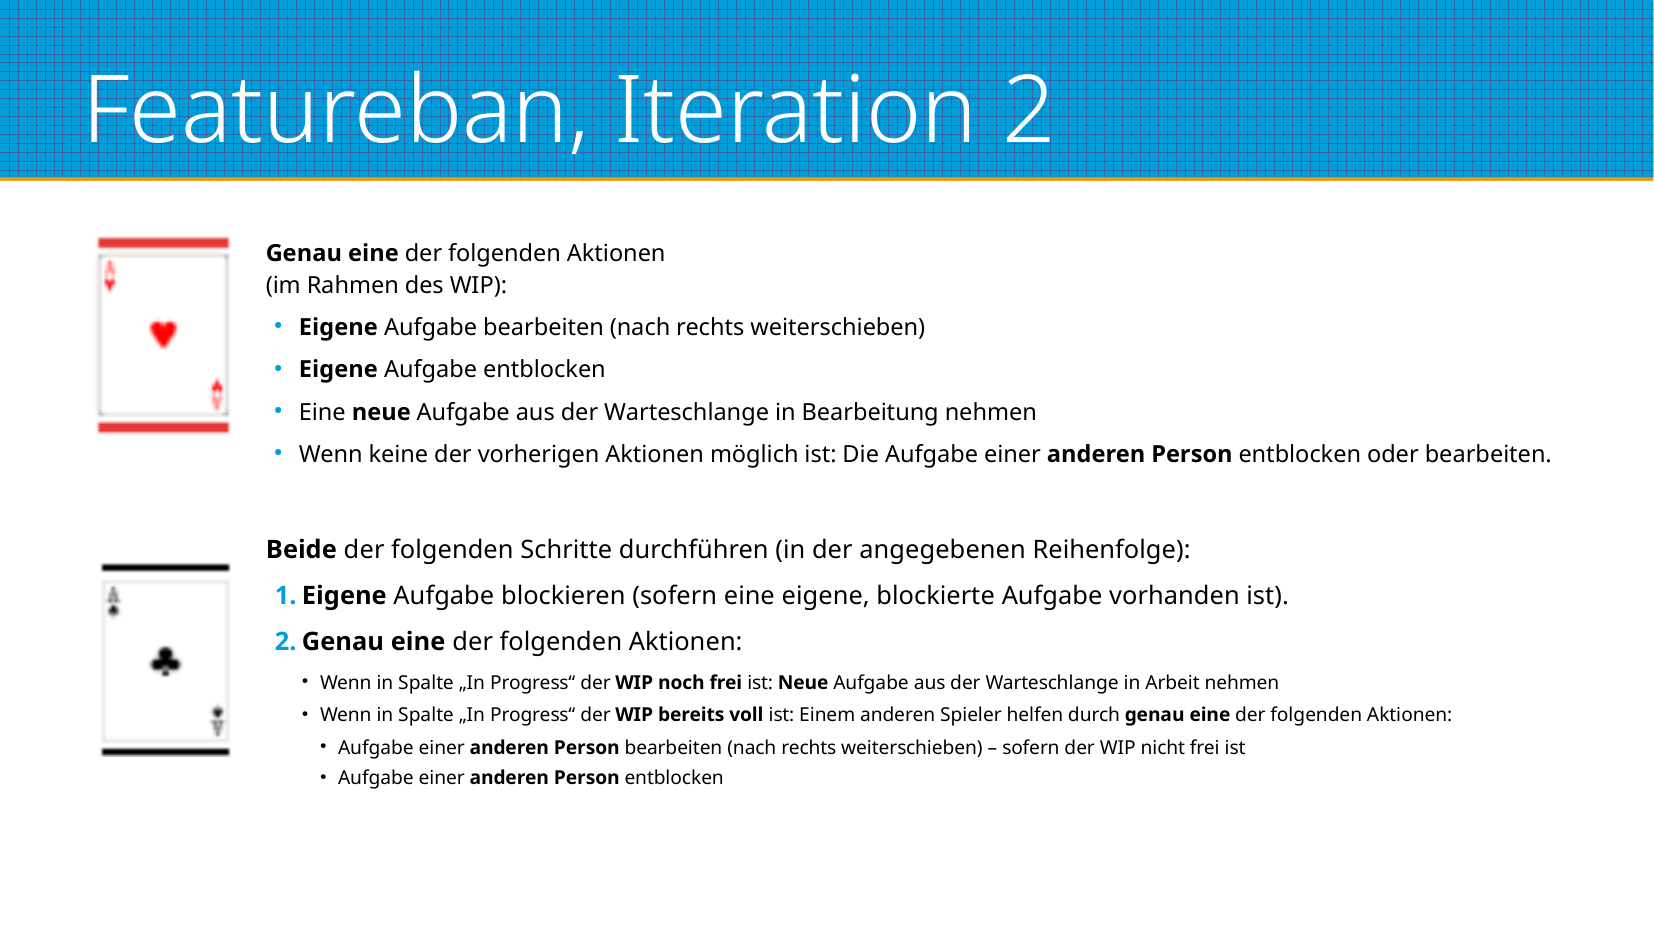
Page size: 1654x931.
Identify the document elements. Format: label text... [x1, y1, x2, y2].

title Featureban, Iteration 2 [82, 14, 1571, 171]
list Beide der folgenden Schritte durchführen (in der angegebenen Reihenfolge): Eigene Aufgabe blockieren (sofern eine eigene, blockierte Aufgabe vorhanden ist). Genau eine der folgenden Aktionen: Wenn in Spalte „In Progress“ der WIP noch frei ist: Neue Aufgabe aus der Warteschlange in Arbeit nehmen Wenn in Spalte „In Progress“ der WIP bereits voll ist: Einem anderen Spieler helfen durch genau eine der folgenden Aktionen: Aufgabe einer anderen Person bearbeiten (nach rechts weiterschieben) – sofern der WIP nicht frei ist Aufgabe einer anderen Person entblocken [265, 531, 1453, 798]
picture [88, 227, 237, 443]
list Genau eine der folgenden Aktionen (im Rahmen des WIP): Eigene Aufgabe bearbeiten (nach rechts weiterschieben) Eigene Aufgabe entblocken Eine neue Aufgabe aus der Warteschlange in Bearbeitung nehmen Wenn keine der vorherigen Aktionen möglich ist: Die Aufgabe einer anderen Person entblocken oder bearbeiten. [265, 236, 1565, 473]
picture [96, 560, 239, 757]
